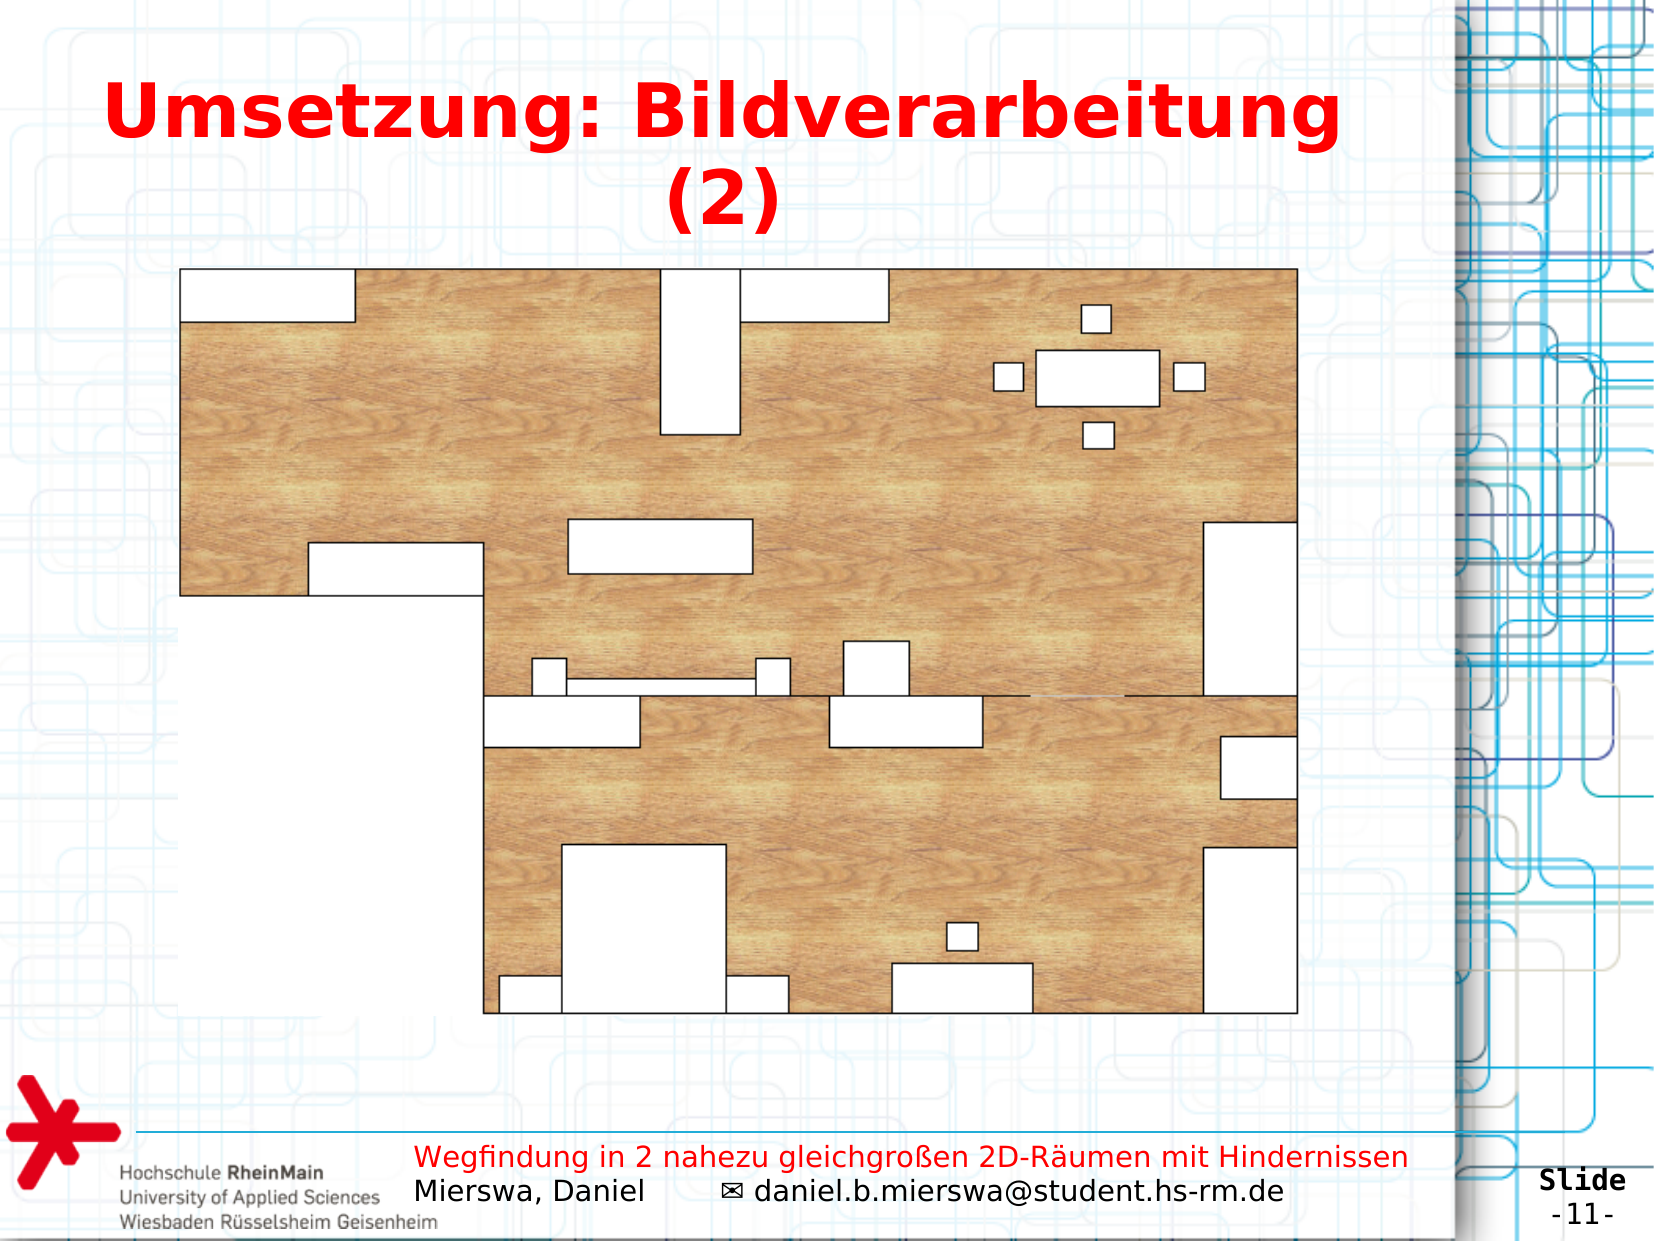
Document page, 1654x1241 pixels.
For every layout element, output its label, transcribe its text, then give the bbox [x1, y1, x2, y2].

title Umsetzung: Bildverarbeitung (2) [29, 67, 1418, 243]
picture [0, 0, 1654, 1241]
